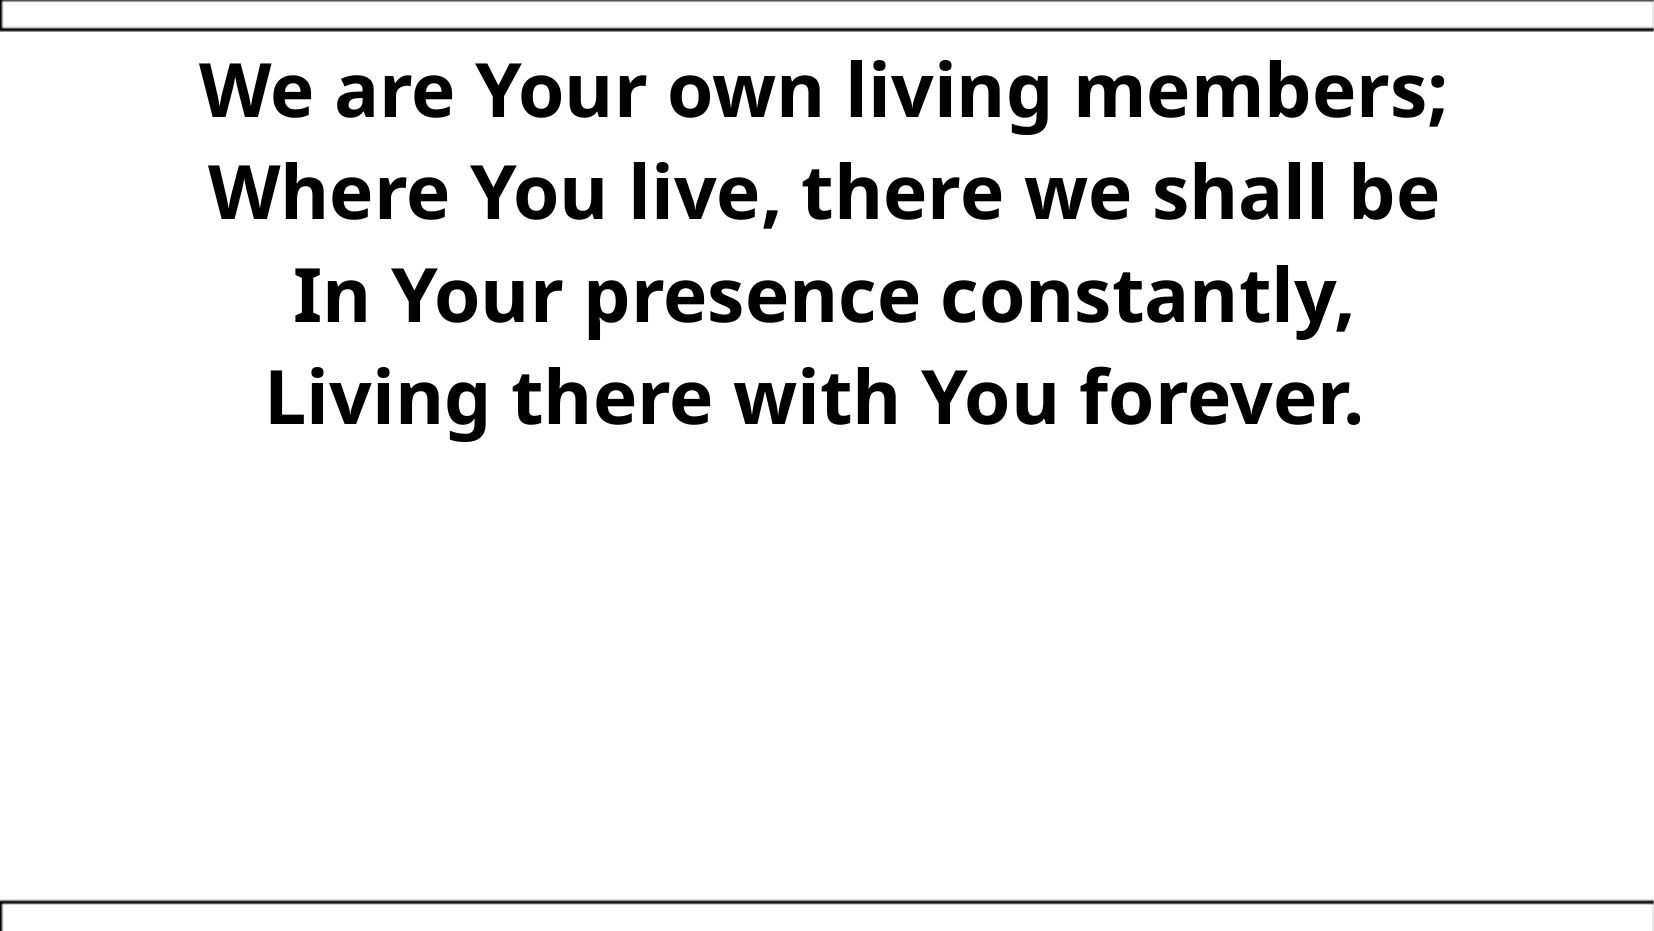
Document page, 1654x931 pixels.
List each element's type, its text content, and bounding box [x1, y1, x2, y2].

picture [0, 0, 1654, 931]
text_box We are Your own living members; Where You live, there we shall be In Your presence constantly, Living there with You forever. [90, 30, 1561, 466]
